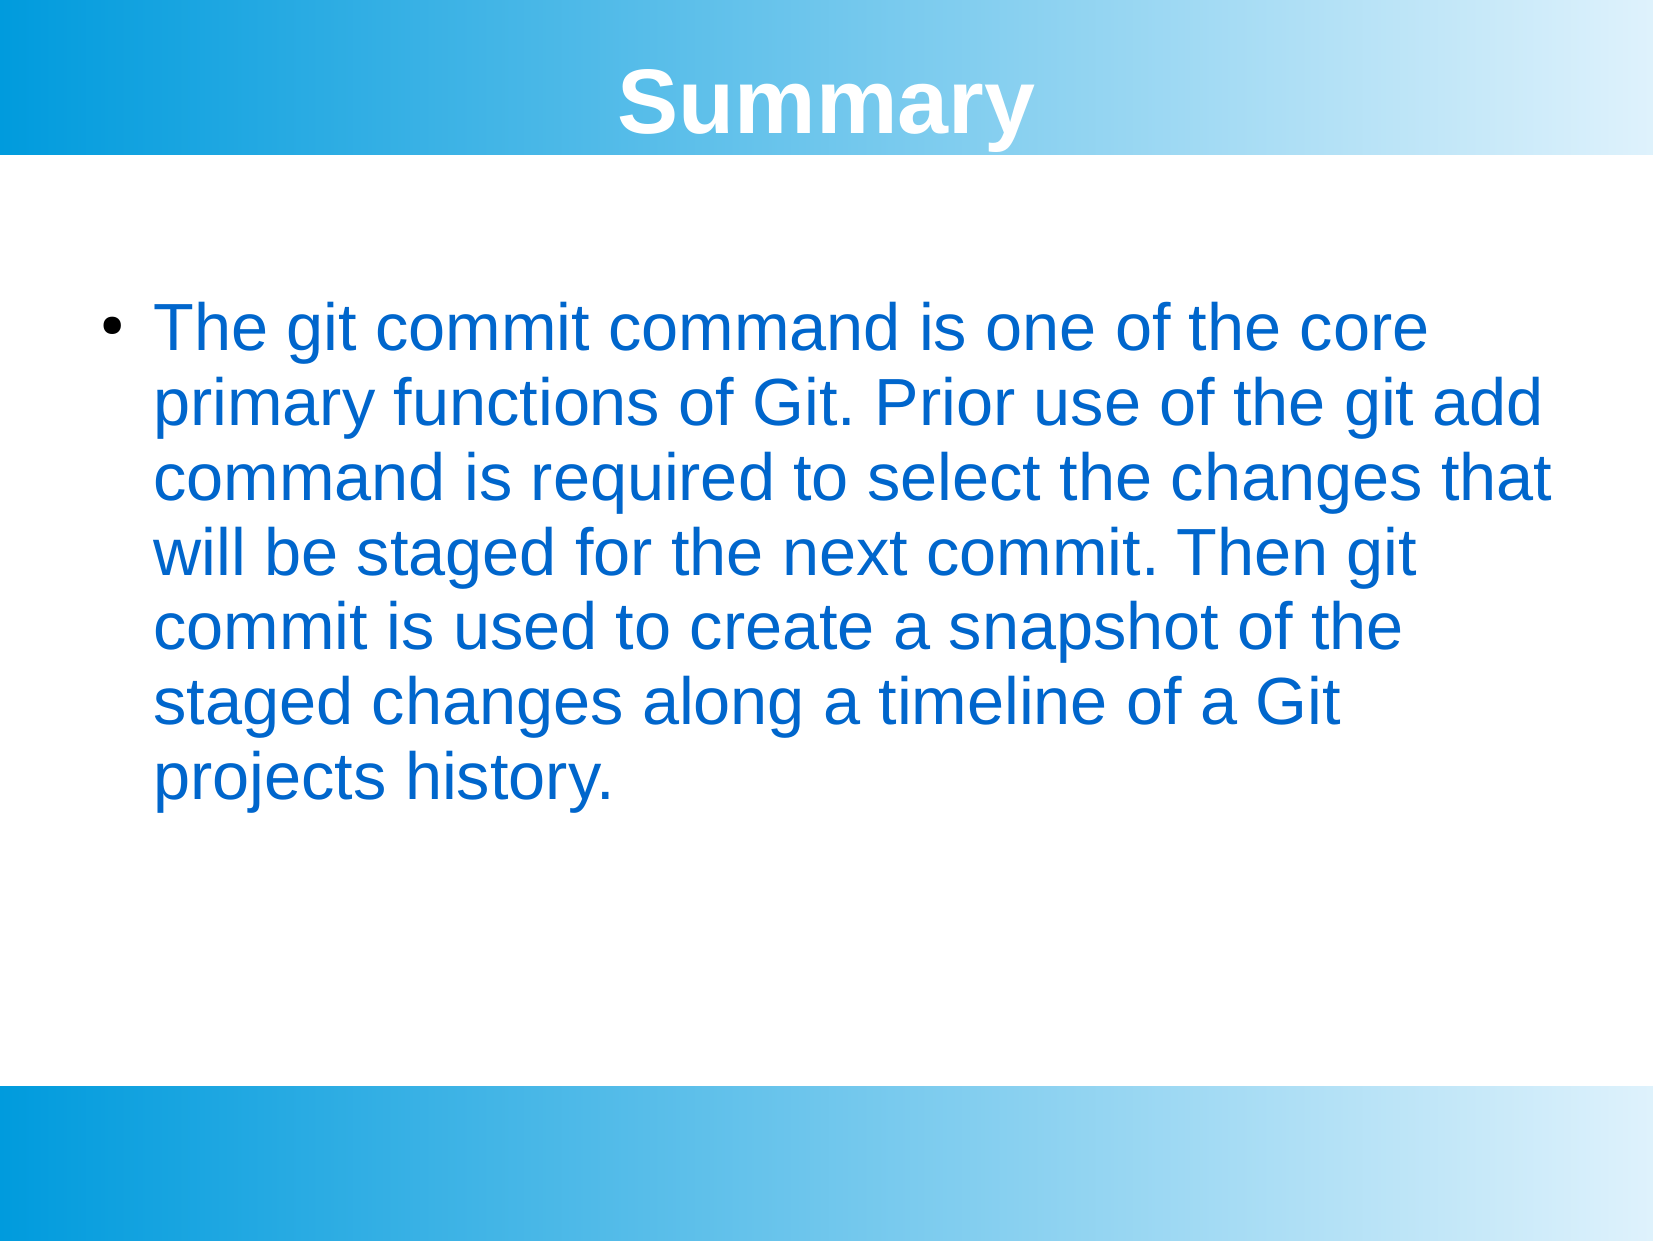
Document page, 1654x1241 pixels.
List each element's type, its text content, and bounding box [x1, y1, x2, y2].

list The git commit command is one of the core primary functions of Git. Prior use of the git add command is required to select the changes that will be staged for the next commit. Then git commit is used to create a snapshot of the staged changes along a timeline of a Git projects history. [82, 290, 1571, 1010]
title Summary [82, 49, 1571, 155]
